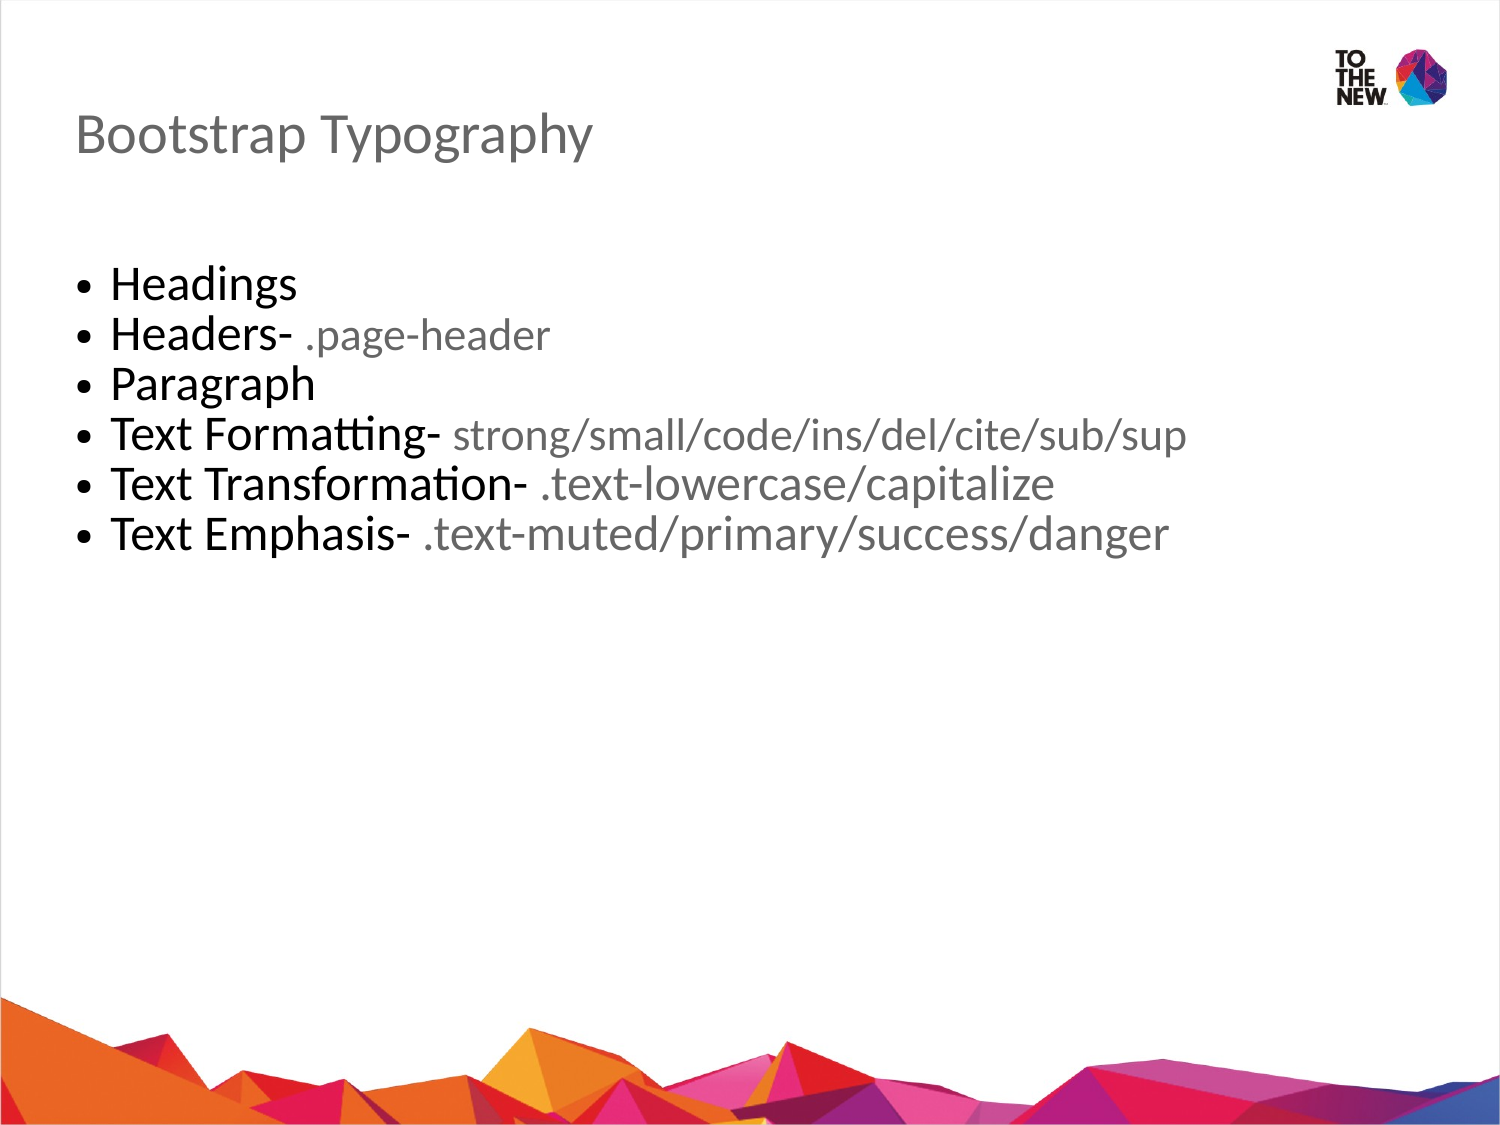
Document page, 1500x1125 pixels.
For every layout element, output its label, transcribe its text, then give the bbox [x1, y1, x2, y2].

picture [0, 0, 1500, 1125]
title Bootstrap Typography [75, 44, 1425, 233]
list Headings Headers- .page-header Paragraph Text Formatting- strong/small/code/ins/del/cite/sub/sup Text Transformation- .text-lowercase/capitalize Text Emphasis- .text-muted/primary/success/danger [75, 263, 1425, 916]
